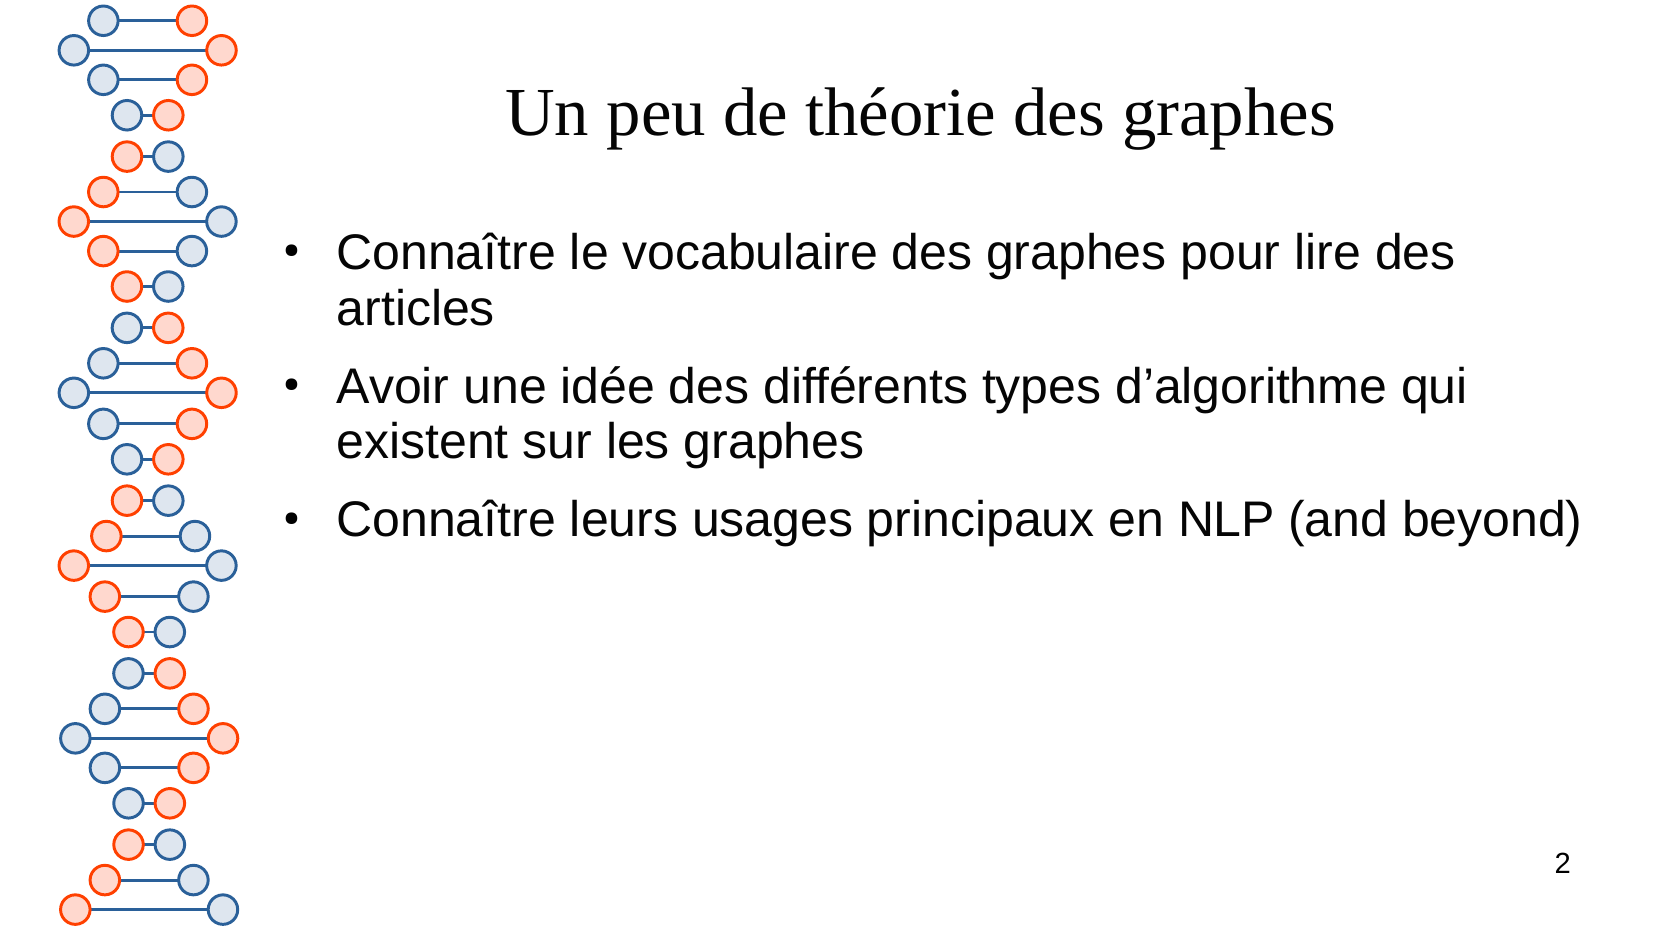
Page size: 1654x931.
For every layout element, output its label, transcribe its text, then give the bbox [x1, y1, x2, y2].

list Connaître le vocabulaire des graphes pour lire des articles Avoir une idée des différents types d’algorithme qui existent sur les graphes Connaître leurs usages principaux en NLP (and beyond) [265, 224, 1595, 764]
title Un peu de théorie des graphes [265, 35, 1595, 189]
